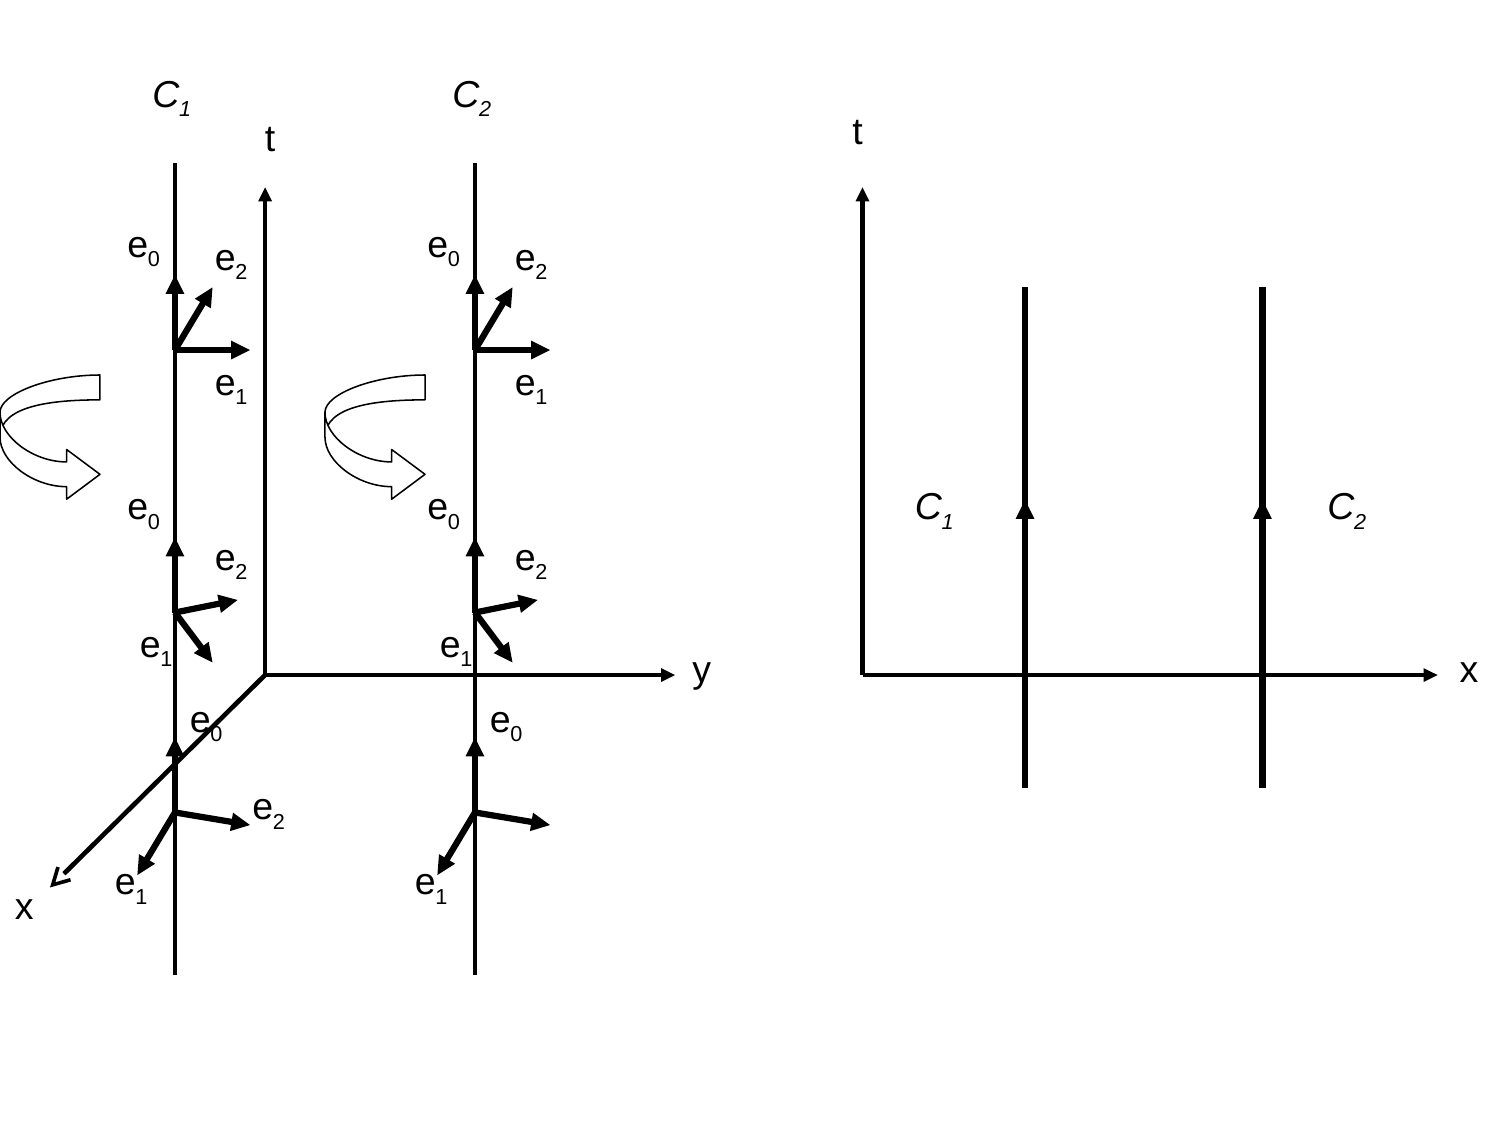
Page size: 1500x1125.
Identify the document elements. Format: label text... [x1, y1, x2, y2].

text_box e0 [174, 687, 245, 763]
text_box y [677, 637, 733, 713]
text_box [0, 375, 100, 500]
text_box C1 [900, 474, 981, 550]
text_box e1 [425, 612, 494, 688]
text_box [324, 375, 426, 500]
text_box C2 [437, 62, 518, 138]
text_box x [0, 875, 56, 951]
text_box e2 [500, 525, 569, 601]
text_box e0 [112, 212, 182, 288]
text_box C1 [137, 62, 218, 138]
text_box e2 [237, 774, 307, 850]
text_box e1 [399, 849, 470, 925]
text_box e0 [474, 687, 545, 763]
text_box e2 [200, 224, 269, 300]
text_box C2 [1312, 474, 1393, 550]
text_box t [249, 106, 295, 182]
text_box e1 [200, 350, 269, 426]
text_box e1 [125, 612, 194, 688]
text_box t [837, 99, 882, 175]
text_box e2 [200, 525, 269, 601]
text_box e1 [500, 350, 569, 426]
text_box e0 [412, 212, 482, 288]
text_box e1 [99, 849, 170, 925]
text_box x [1444, 637, 1500, 713]
text_box e0 [412, 474, 482, 550]
text_box e2 [500, 224, 569, 300]
text_box e0 [112, 474, 182, 550]
